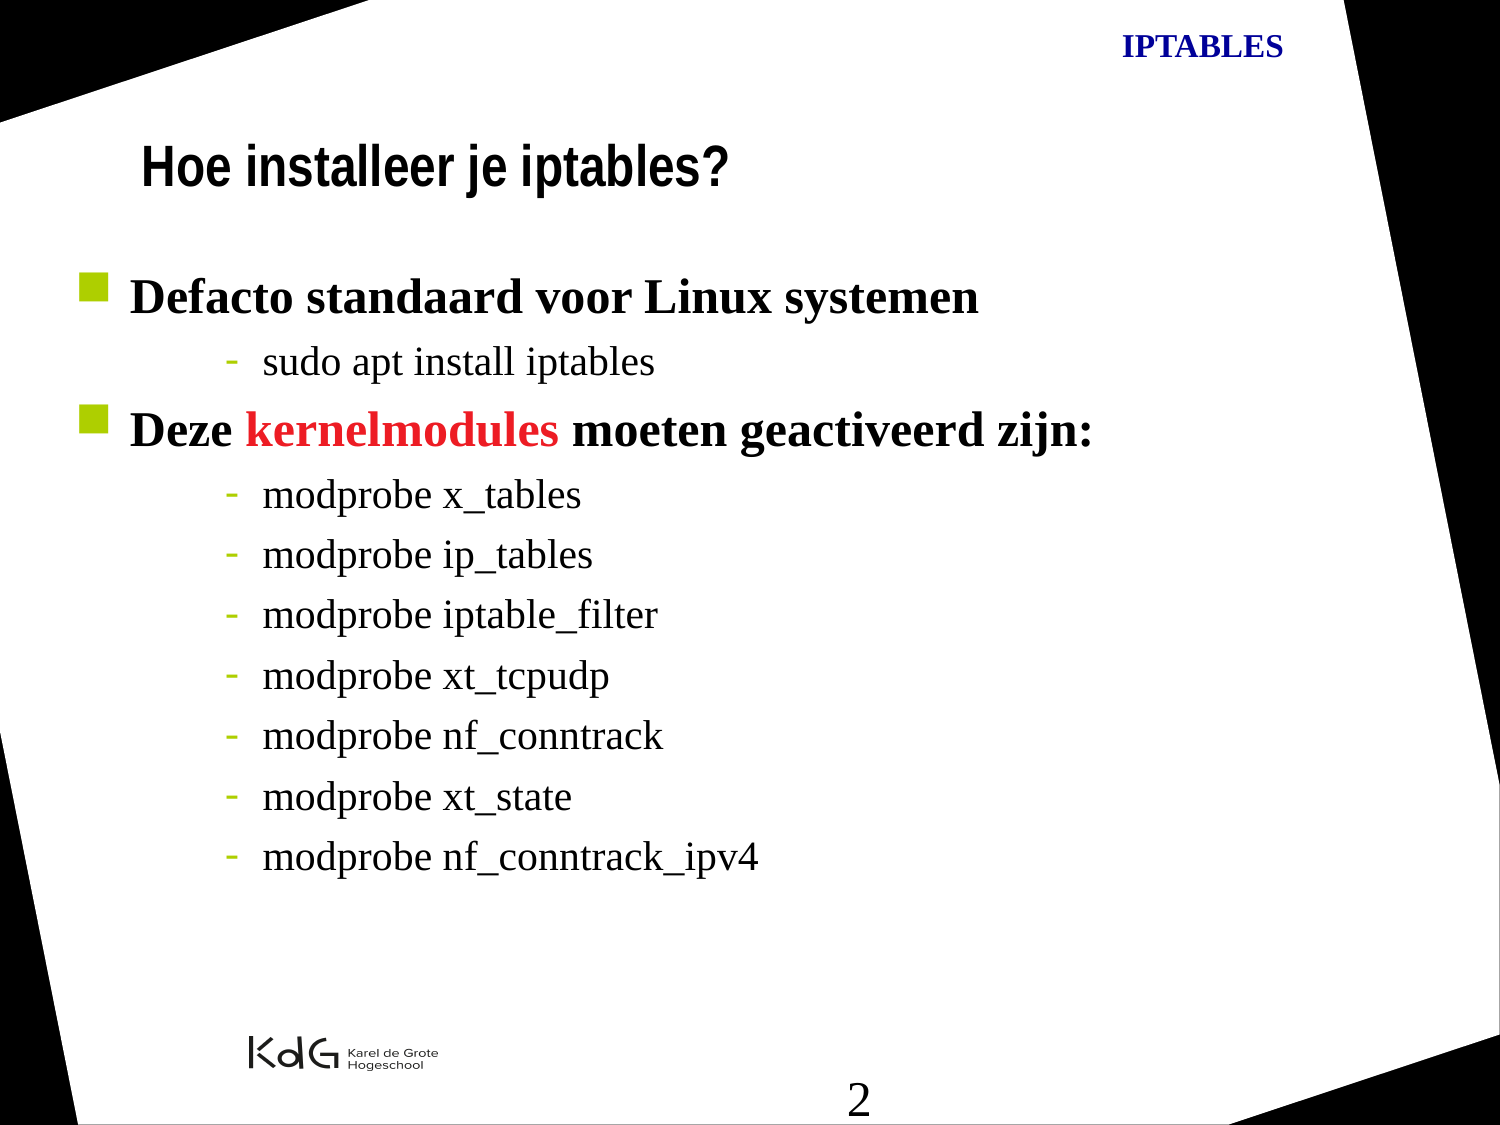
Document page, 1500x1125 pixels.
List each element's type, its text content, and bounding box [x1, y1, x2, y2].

picture [249, 1036, 438, 1071]
text_box Defacto standaard voor Linux systemen sudo apt install iptables Deze kernelmodules moeten geactiveerd zijn: modprobe x_tables modprobe ip_tables modprobe iptable_filter modprobe xt_tcpudp modprobe nf_conntrack modprobe xt_state modprobe nf_conntrack_ipv4 [75, 263, 1425, 1006]
text_box Hoe installeer je iptables? [141, 72, 1447, 253]
